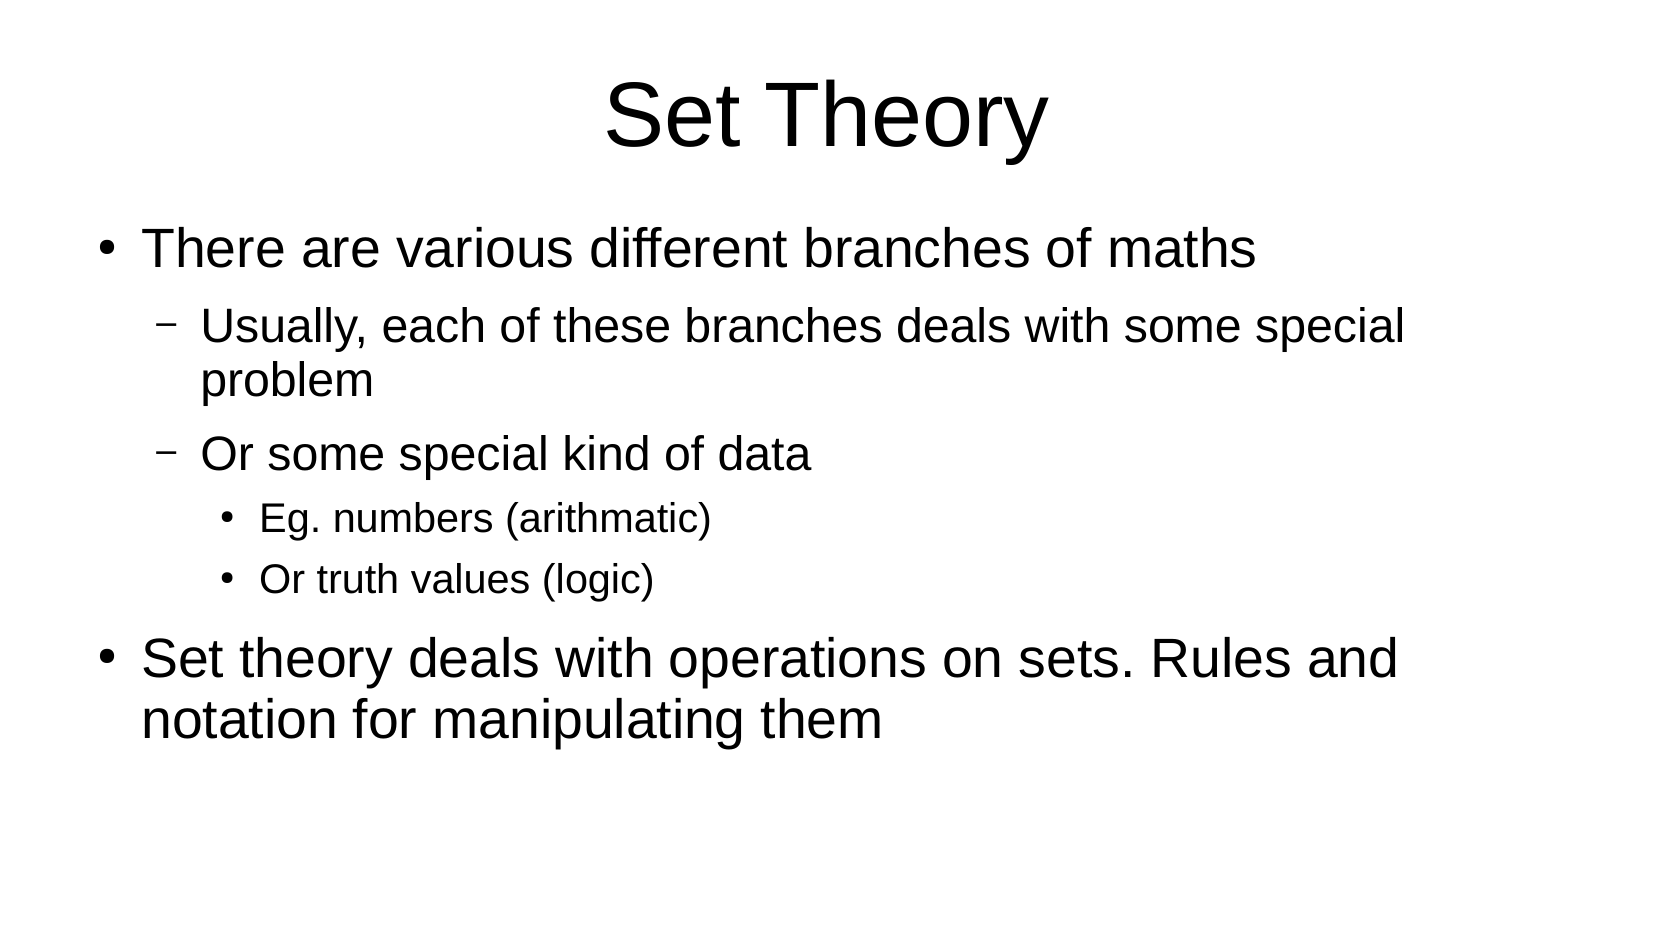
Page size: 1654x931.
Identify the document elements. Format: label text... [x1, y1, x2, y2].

title Set Theory [82, 37, 1571, 193]
list There are various different branches of maths Usually, each of these branches deals with some special problem Or some special kind of data Eg. numbers (arithmatic) Or truth values (logic) Set theory deals with operations on sets. Rules and notation for manipulating them [82, 217, 1571, 758]
